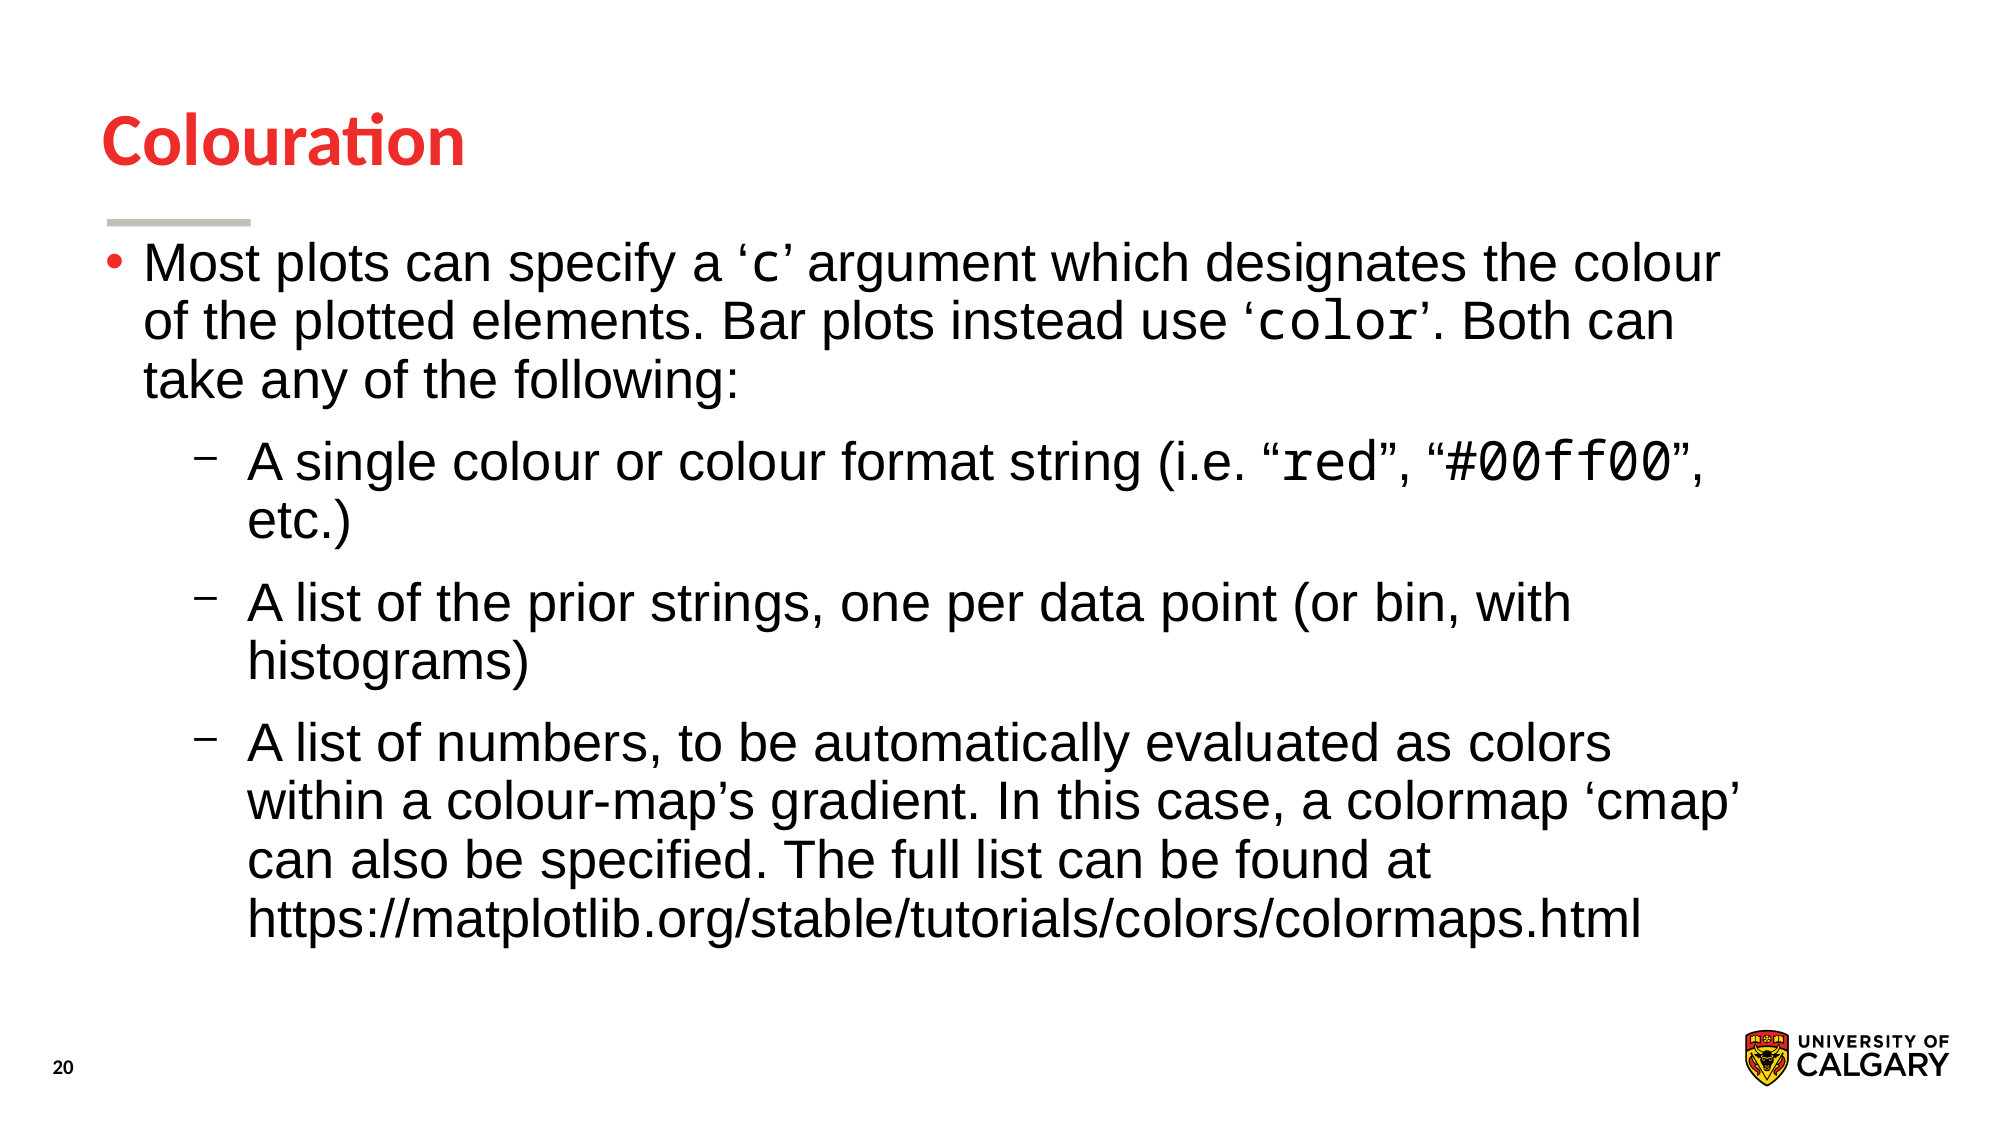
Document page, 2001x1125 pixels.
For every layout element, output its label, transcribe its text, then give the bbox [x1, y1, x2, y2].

title Colouration [87, 60, 1774, 222]
picture [1722, 1012, 1972, 1099]
list Most plots can specify a ‘c’ argument which designates the colour of the plotted elements. Bar plots instead use ‘color’. Both can take any of the following: A single colour or colour format string (i.e. “red”, “#00ff00”, etc.) A list of the prior strings, one per data point (or bin, with histograms) A list of numbers, to be automatically evaluated as colors within a colour-map’s gradient. In this case, a colormap ‘cmap’ can also be specified. The full list can be found at https://matplotlib.org/stable/tutorials/colors/colormaps.html [91, 227, 1774, 941]
